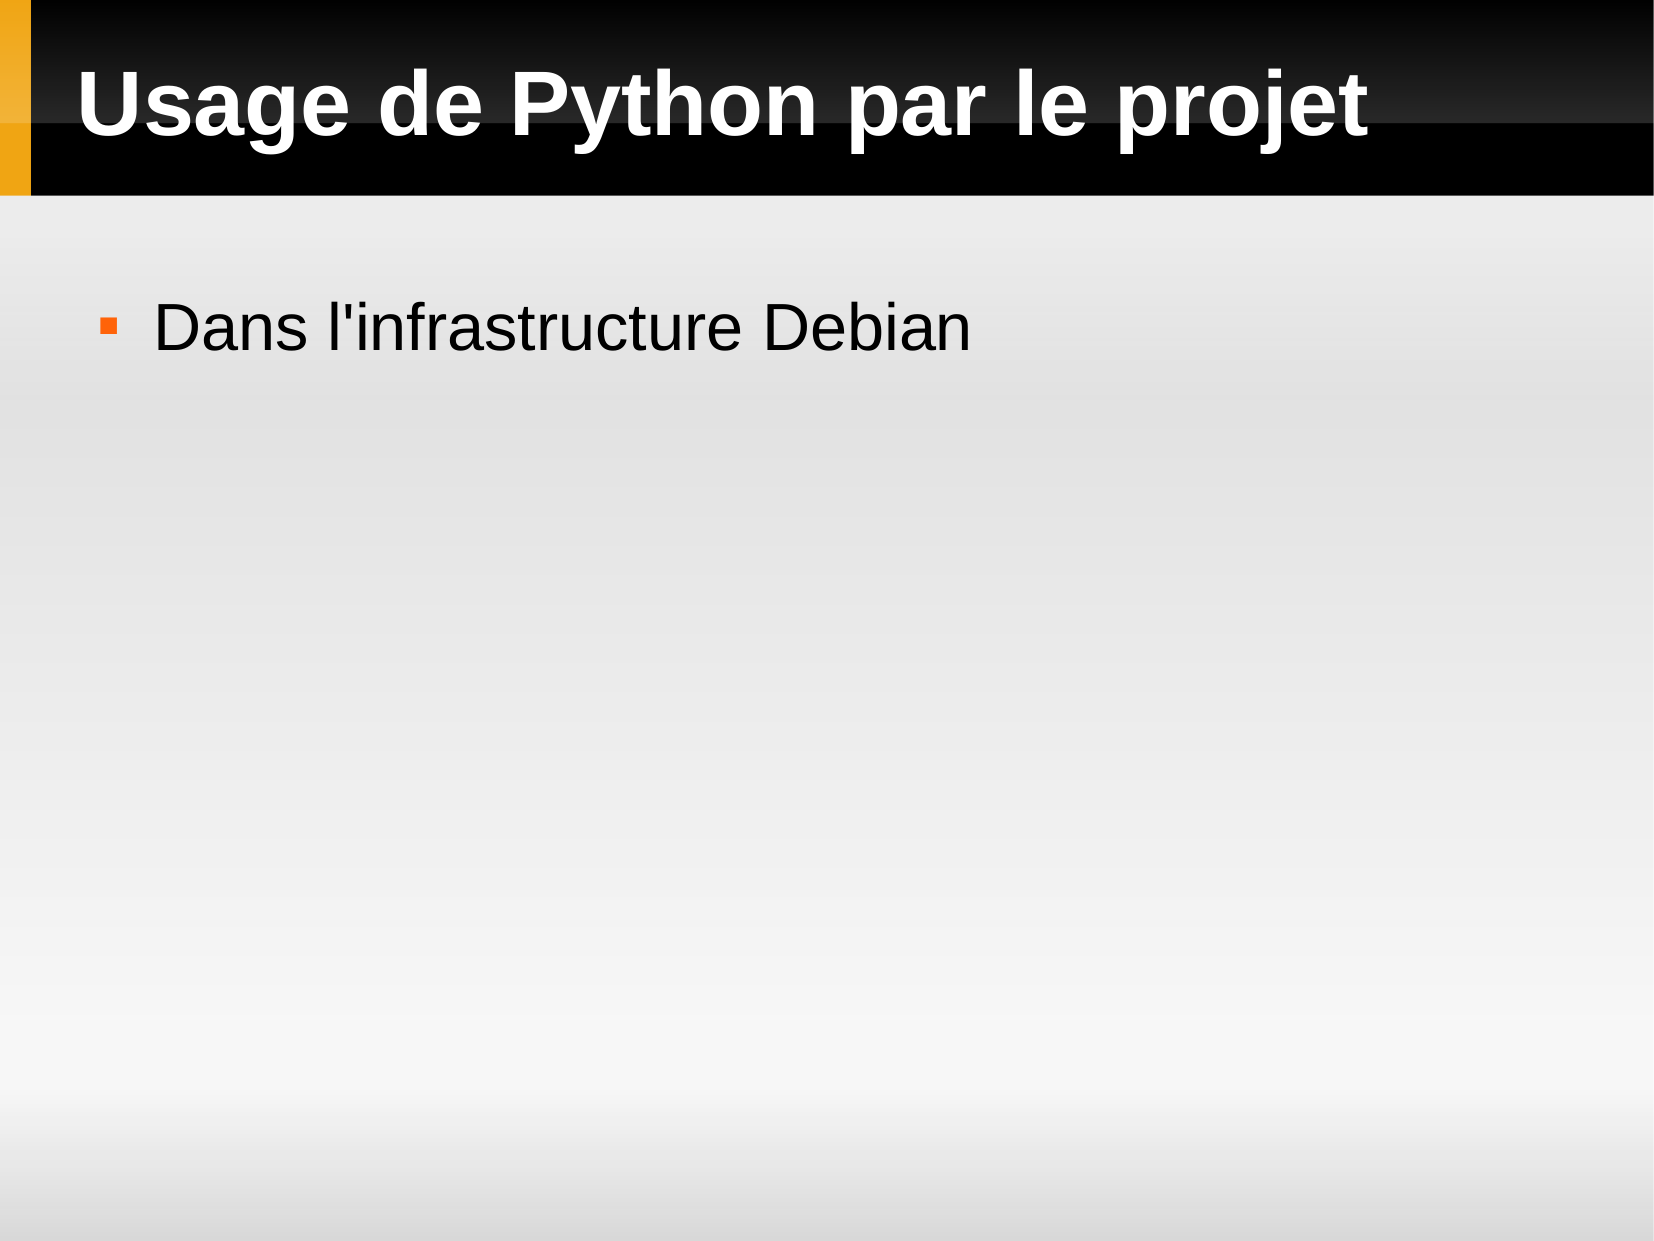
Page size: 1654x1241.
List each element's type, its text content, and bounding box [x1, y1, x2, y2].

title Usage de Python par le projet [76, 0, 1565, 208]
picture [0, 0, 1654, 1241]
list Dans l'infrastructure Debian [82, 290, 1571, 1109]
